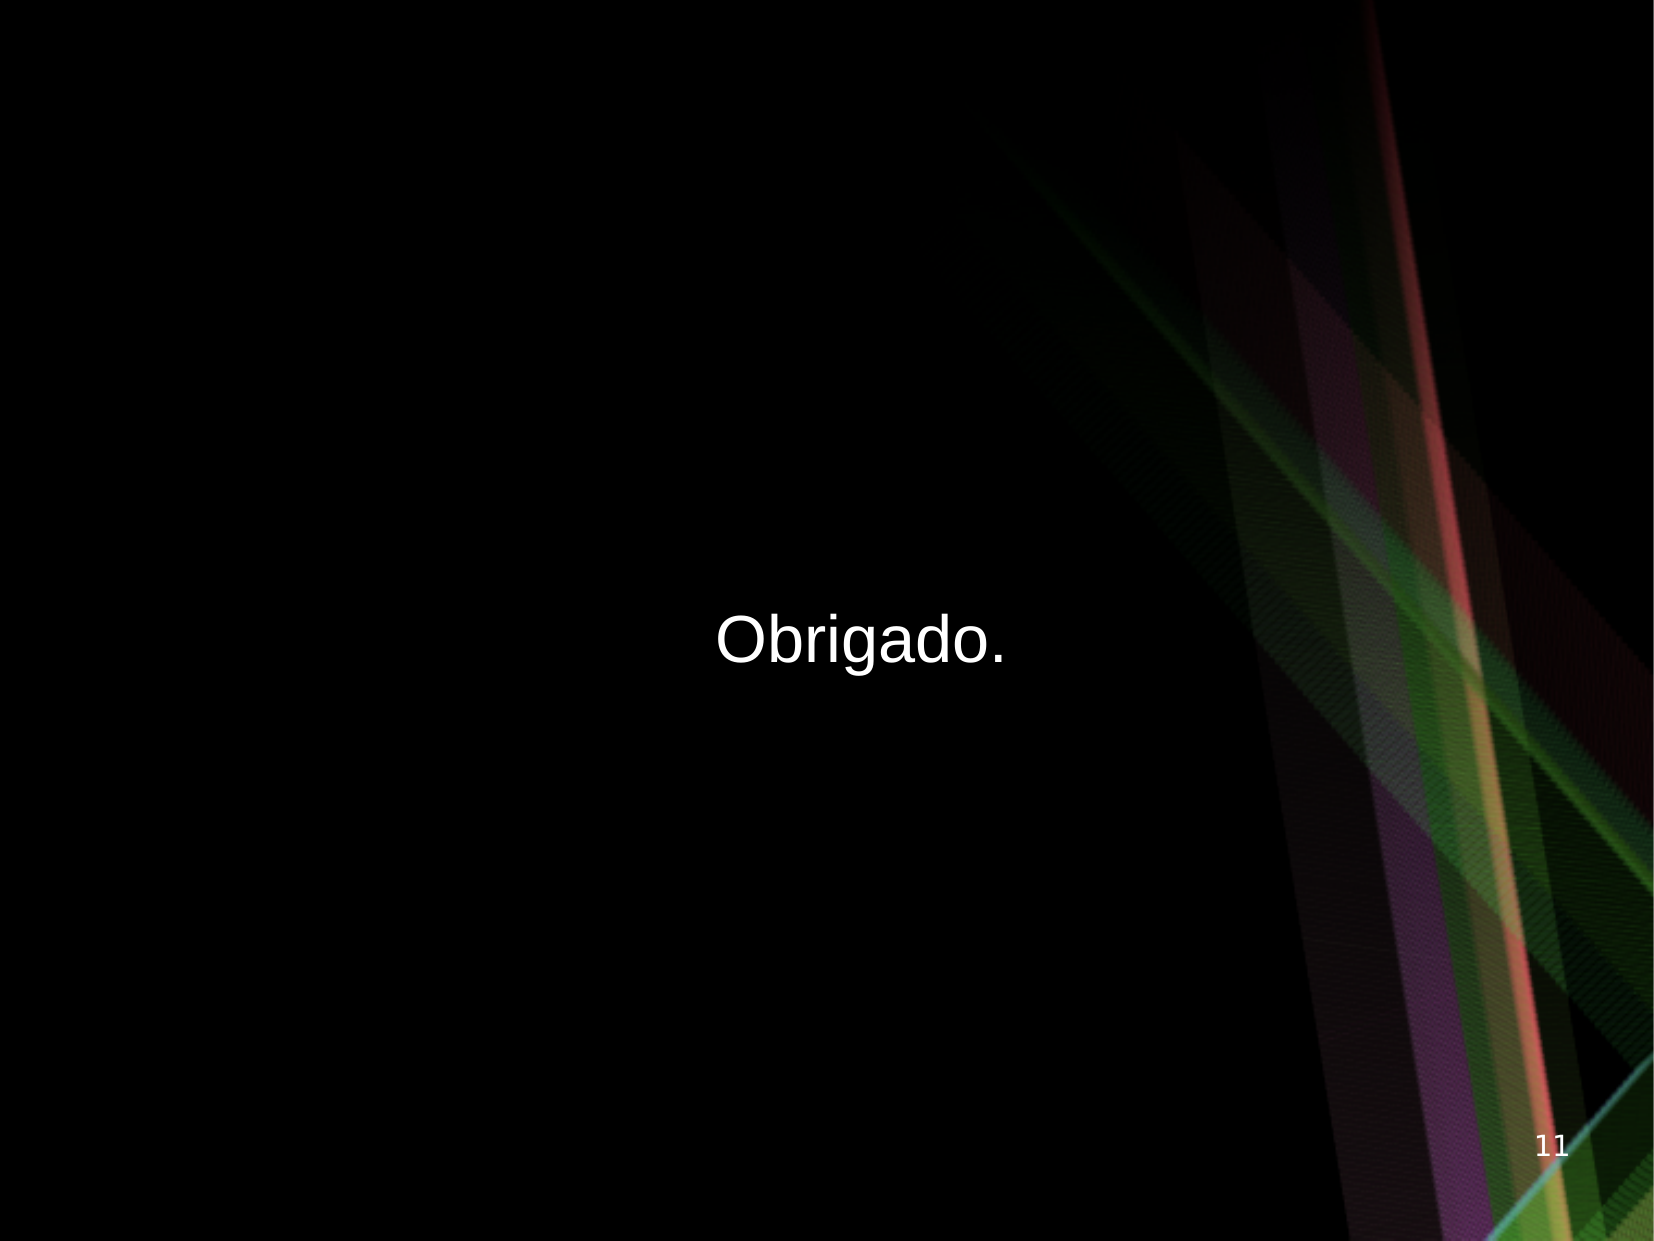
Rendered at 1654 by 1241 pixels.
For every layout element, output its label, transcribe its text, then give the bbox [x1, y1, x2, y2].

picture [0, 0, 1654, 1241]
list Obrigado. [82, 290, 1571, 1010]
